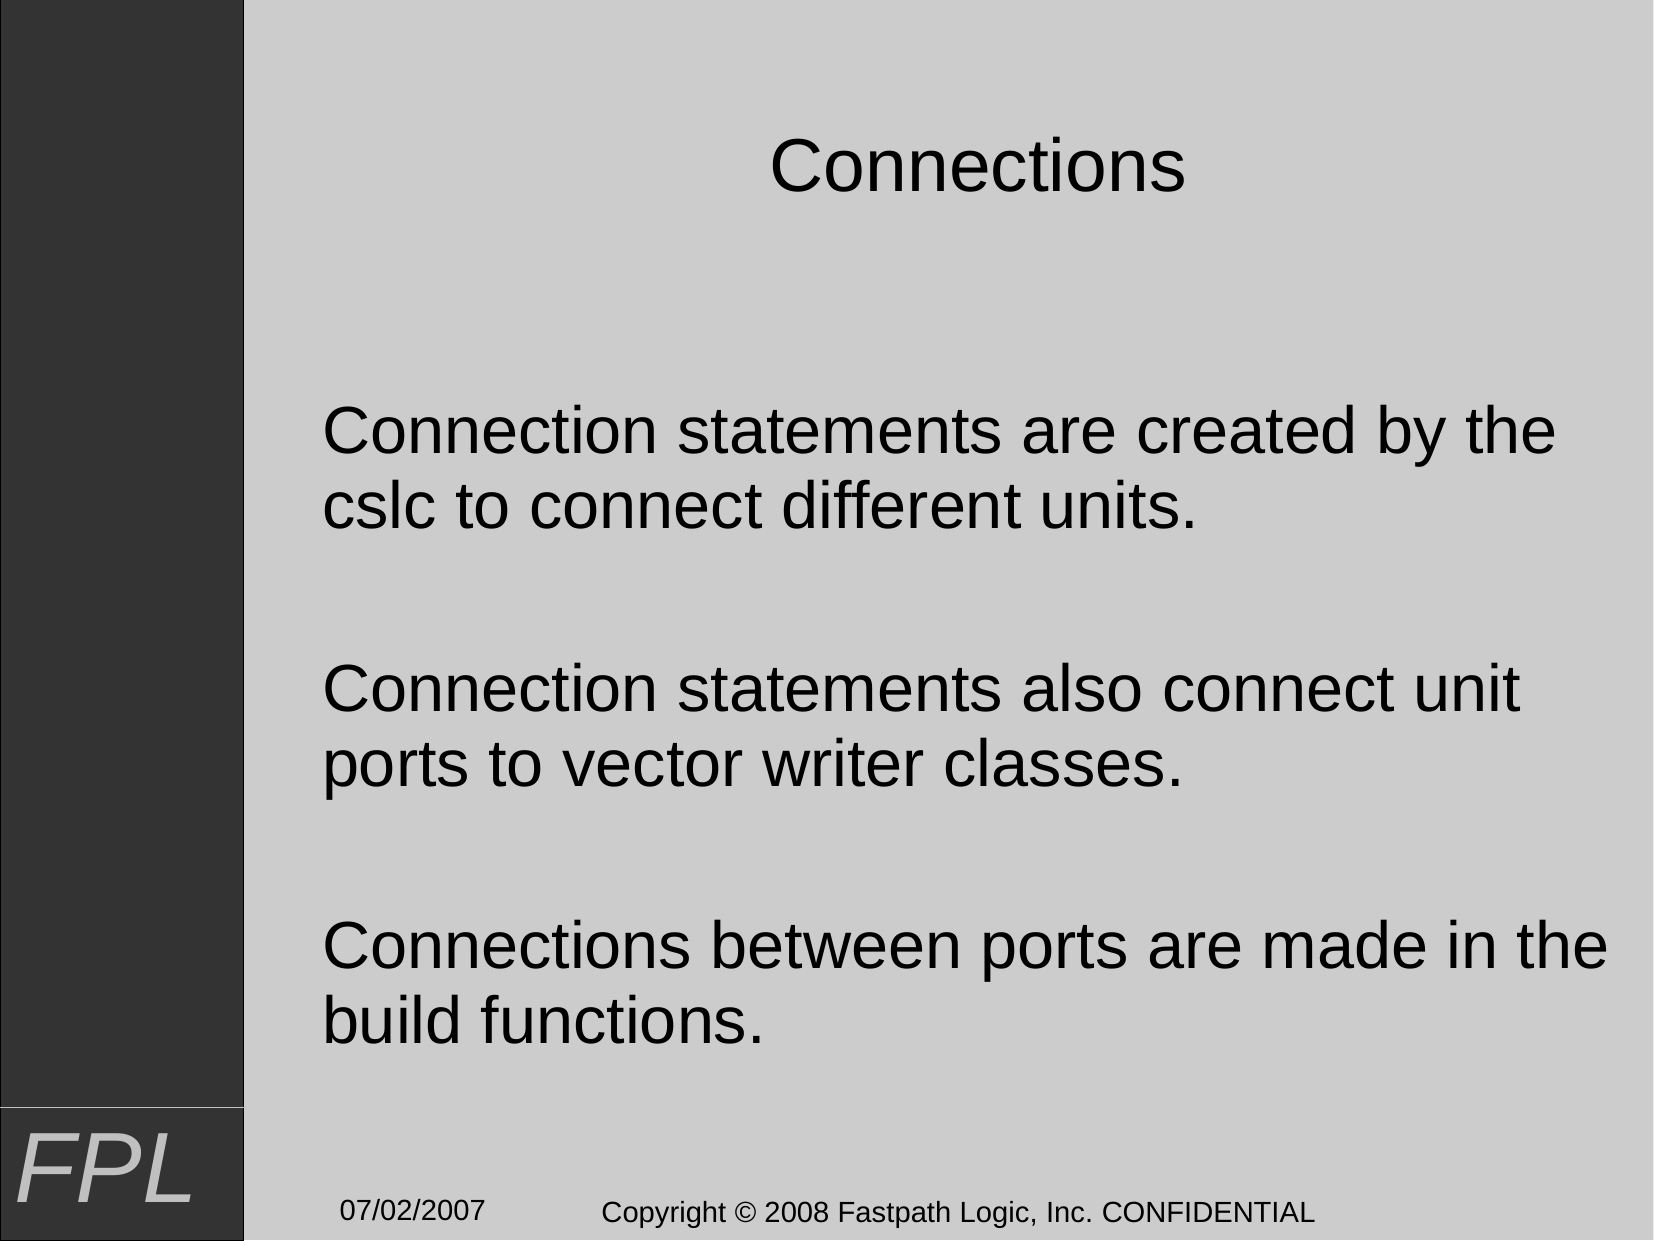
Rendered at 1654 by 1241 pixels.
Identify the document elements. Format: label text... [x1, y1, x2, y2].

subtitle Connection statements are created by the cslc to connect different units. Connection statements also connect unit ports to vector writer classes. Connections between ports are made in the build functions. [322, 272, 1635, 1179]
title Connections [427, 57, 1530, 272]
